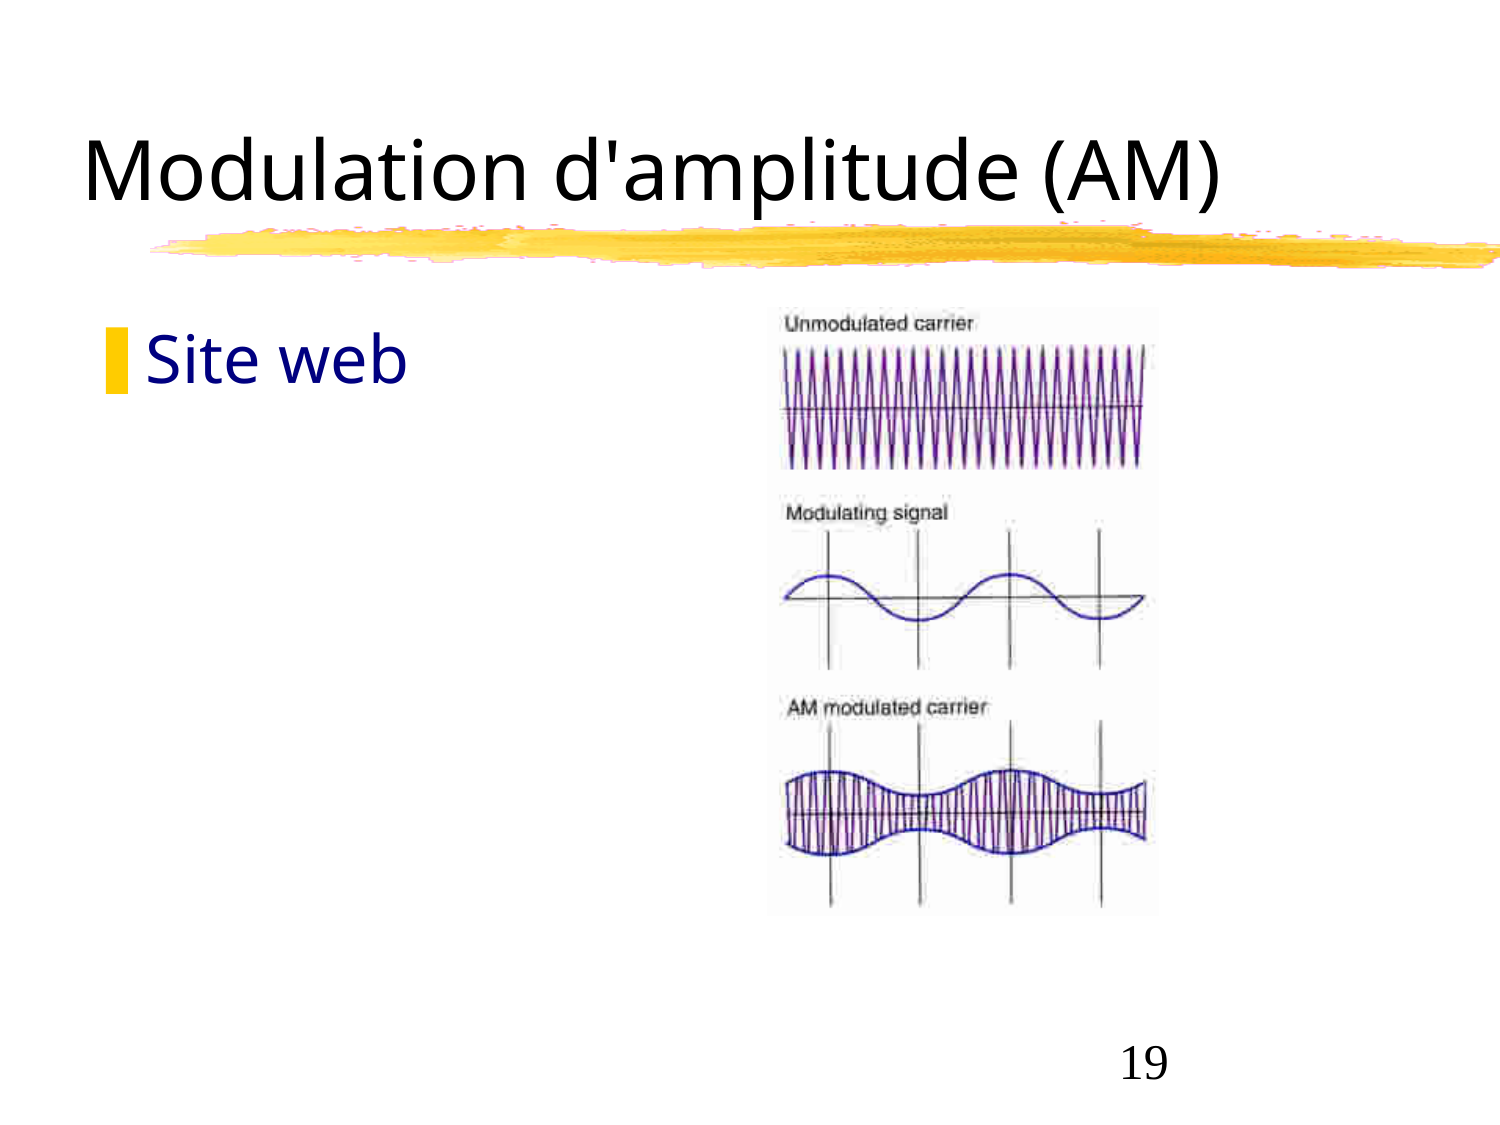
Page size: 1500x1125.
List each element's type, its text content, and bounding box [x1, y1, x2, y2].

title Modulation d'amplitude (AM) [66, 9, 1447, 225]
picture [767, 307, 1159, 916]
list Site web [74, 309, 1417, 994]
picture [150, 215, 1500, 279]
